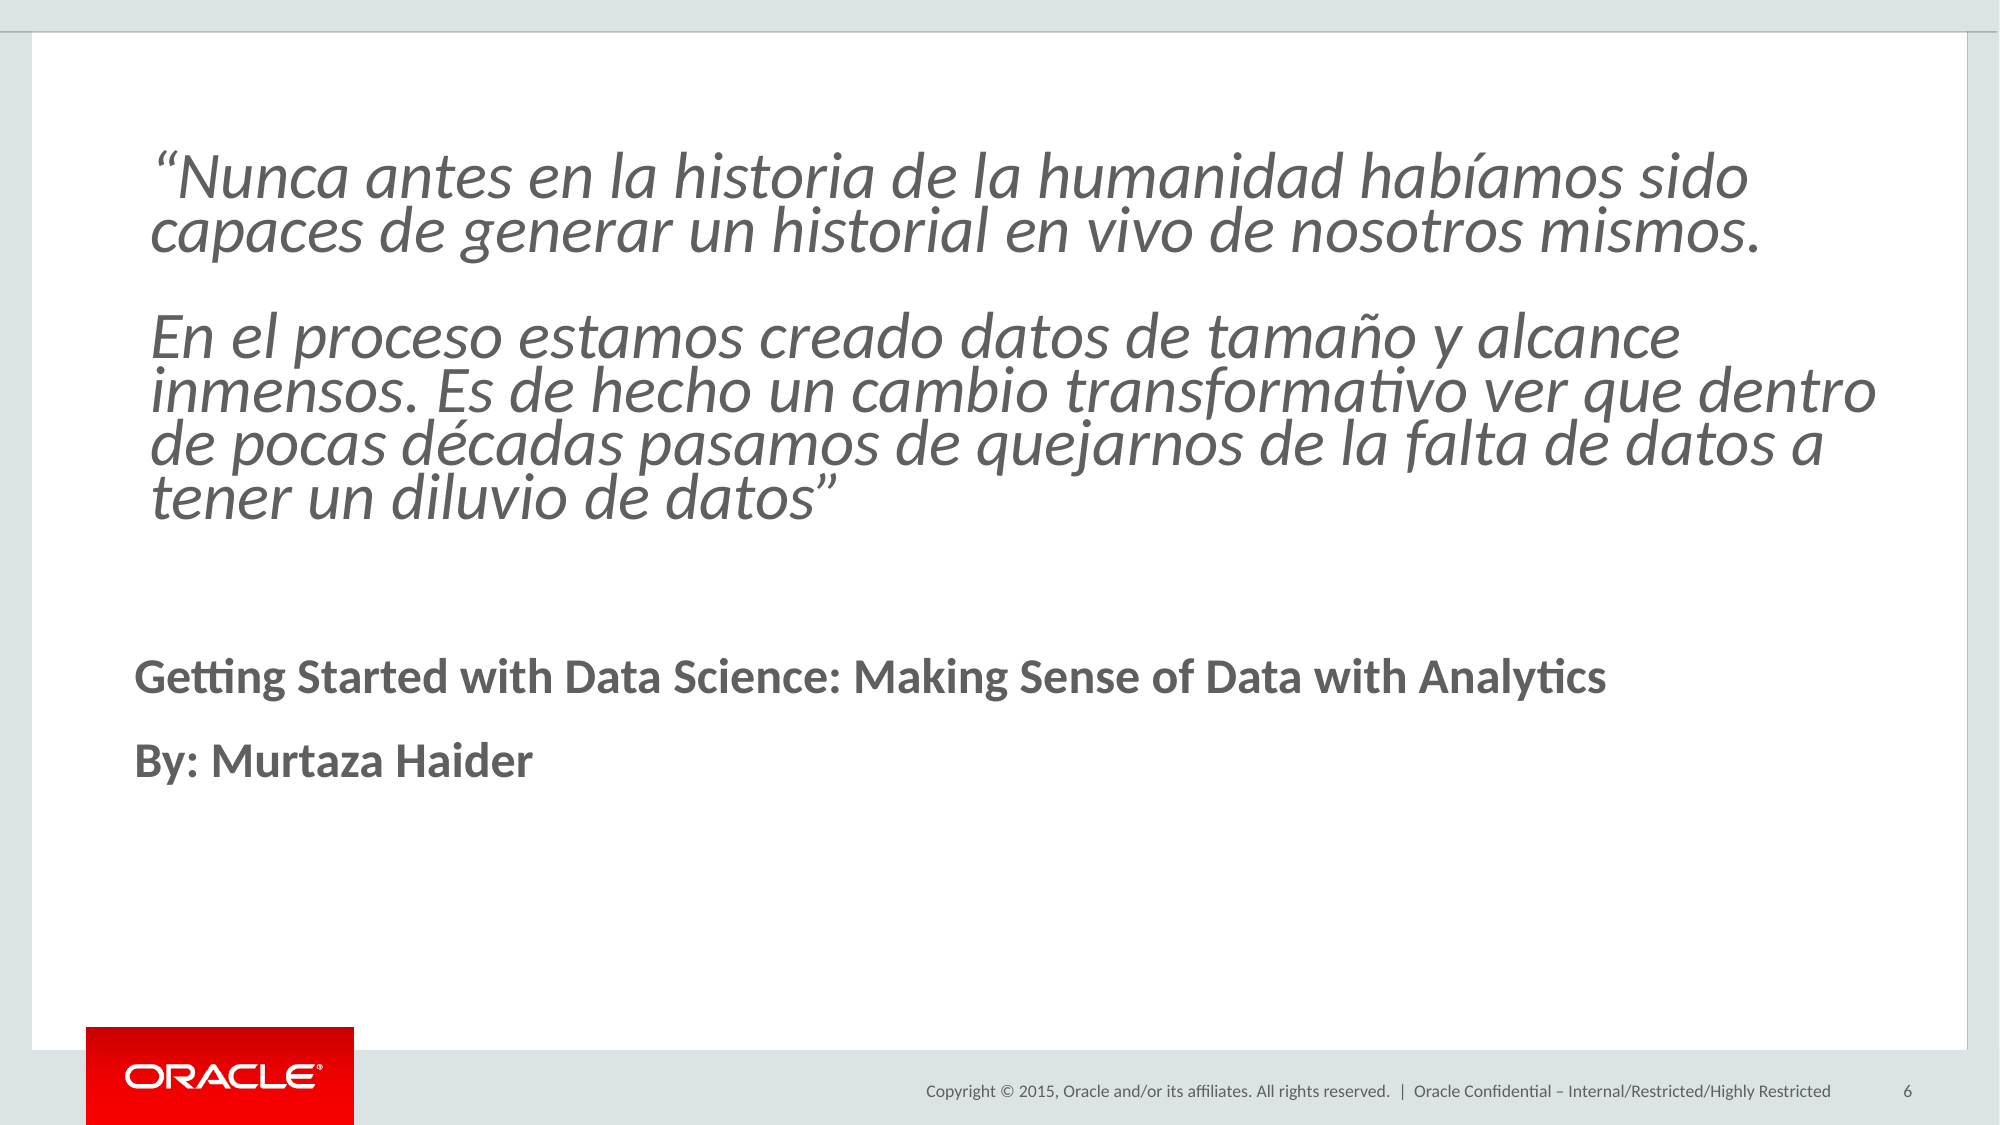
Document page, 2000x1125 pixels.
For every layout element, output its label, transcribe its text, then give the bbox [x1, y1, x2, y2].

slide_number <number> [1849, 1075, 1913, 1106]
footer Oracle Confidential – Internal/Restricted/Highly Restricted [1414, 1075, 1849, 1106]
title “Nunca antes en la historia de la humanidad habíamos sido capaces de generar un historial en vivo de nosotros mismos. En el proceso estamos creado datos de tamaño y alcance inmensos. Es de hecho un cambio transformativo ver que dentro de pocas décadas pasamos de quejarnos de la falta de datos a tener un diluvio de datos” [150, 149, 1893, 537]
list Getting Started with Data Science: Making Sense of Data with Analytics By: Murtaza Haider [134, 650, 1960, 801]
picture [86, 1027, 354, 1125]
